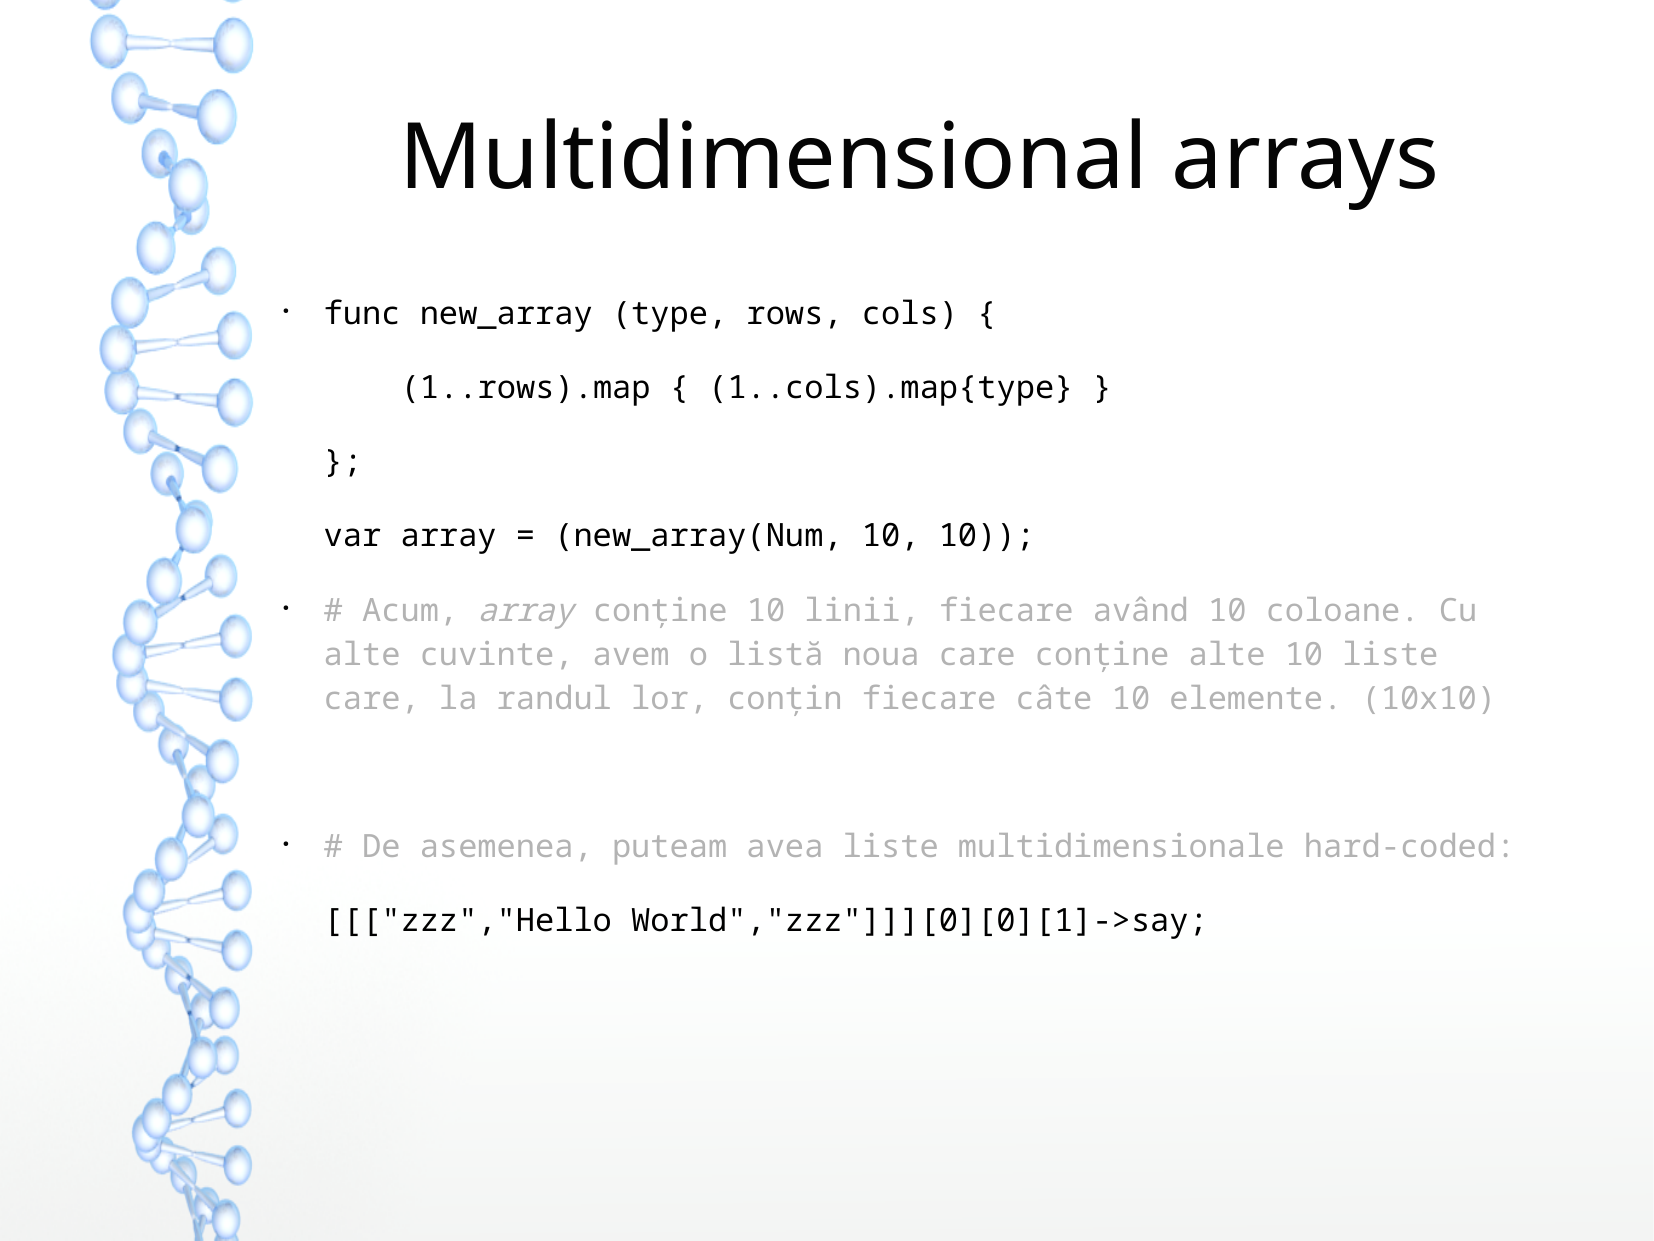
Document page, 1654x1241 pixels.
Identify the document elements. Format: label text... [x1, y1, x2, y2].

title Multidimensional arrays [269, 49, 1571, 257]
list func new_array (type, rows, cols) { (1..rows).map { (1..cols).map{type} } }; var array = (new_array(Num, 10, 10)); # Acum, array conține 10 linii, fiecare având 10 coloane. Cu alte cuvinte, avem o listă noua care conține alte 10 liste care, la randul lor, conțin fiecare câte 10 elemente. (10x10) # De asemenea, puteam avea liste multidimensionale hard-coded: [[["zzz","Hello World","zzz"]]][0][0][1]->say; [269, 290, 1538, 1010]
picture [0, 0, 1654, 1241]
